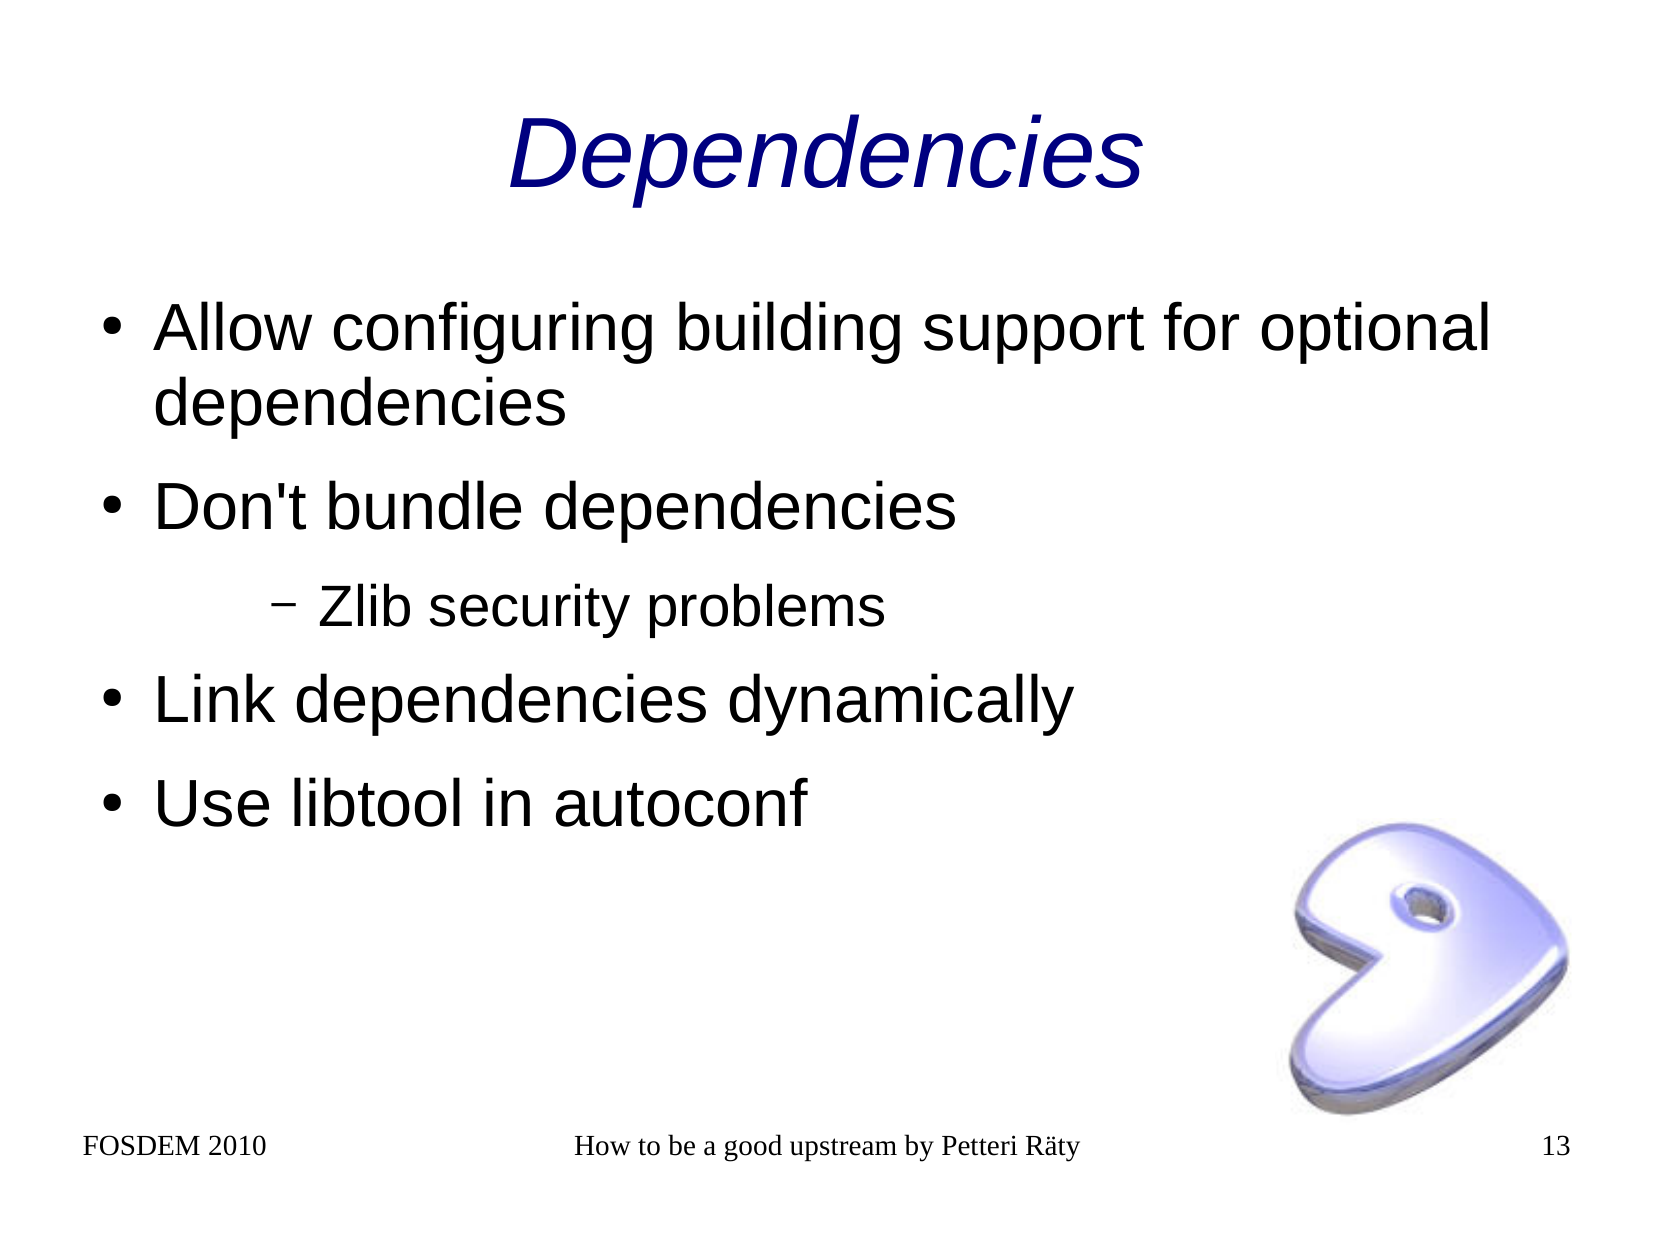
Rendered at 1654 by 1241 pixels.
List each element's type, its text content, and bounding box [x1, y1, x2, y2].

title Dependencies [82, 56, 1571, 250]
list Allow configuring building support for optional dependencies Don't bundle dependencies Zlib security problems Link dependencies dynamically Use libtool in autoconf [82, 290, 1571, 1094]
picture [1275, 818, 1576, 1125]
